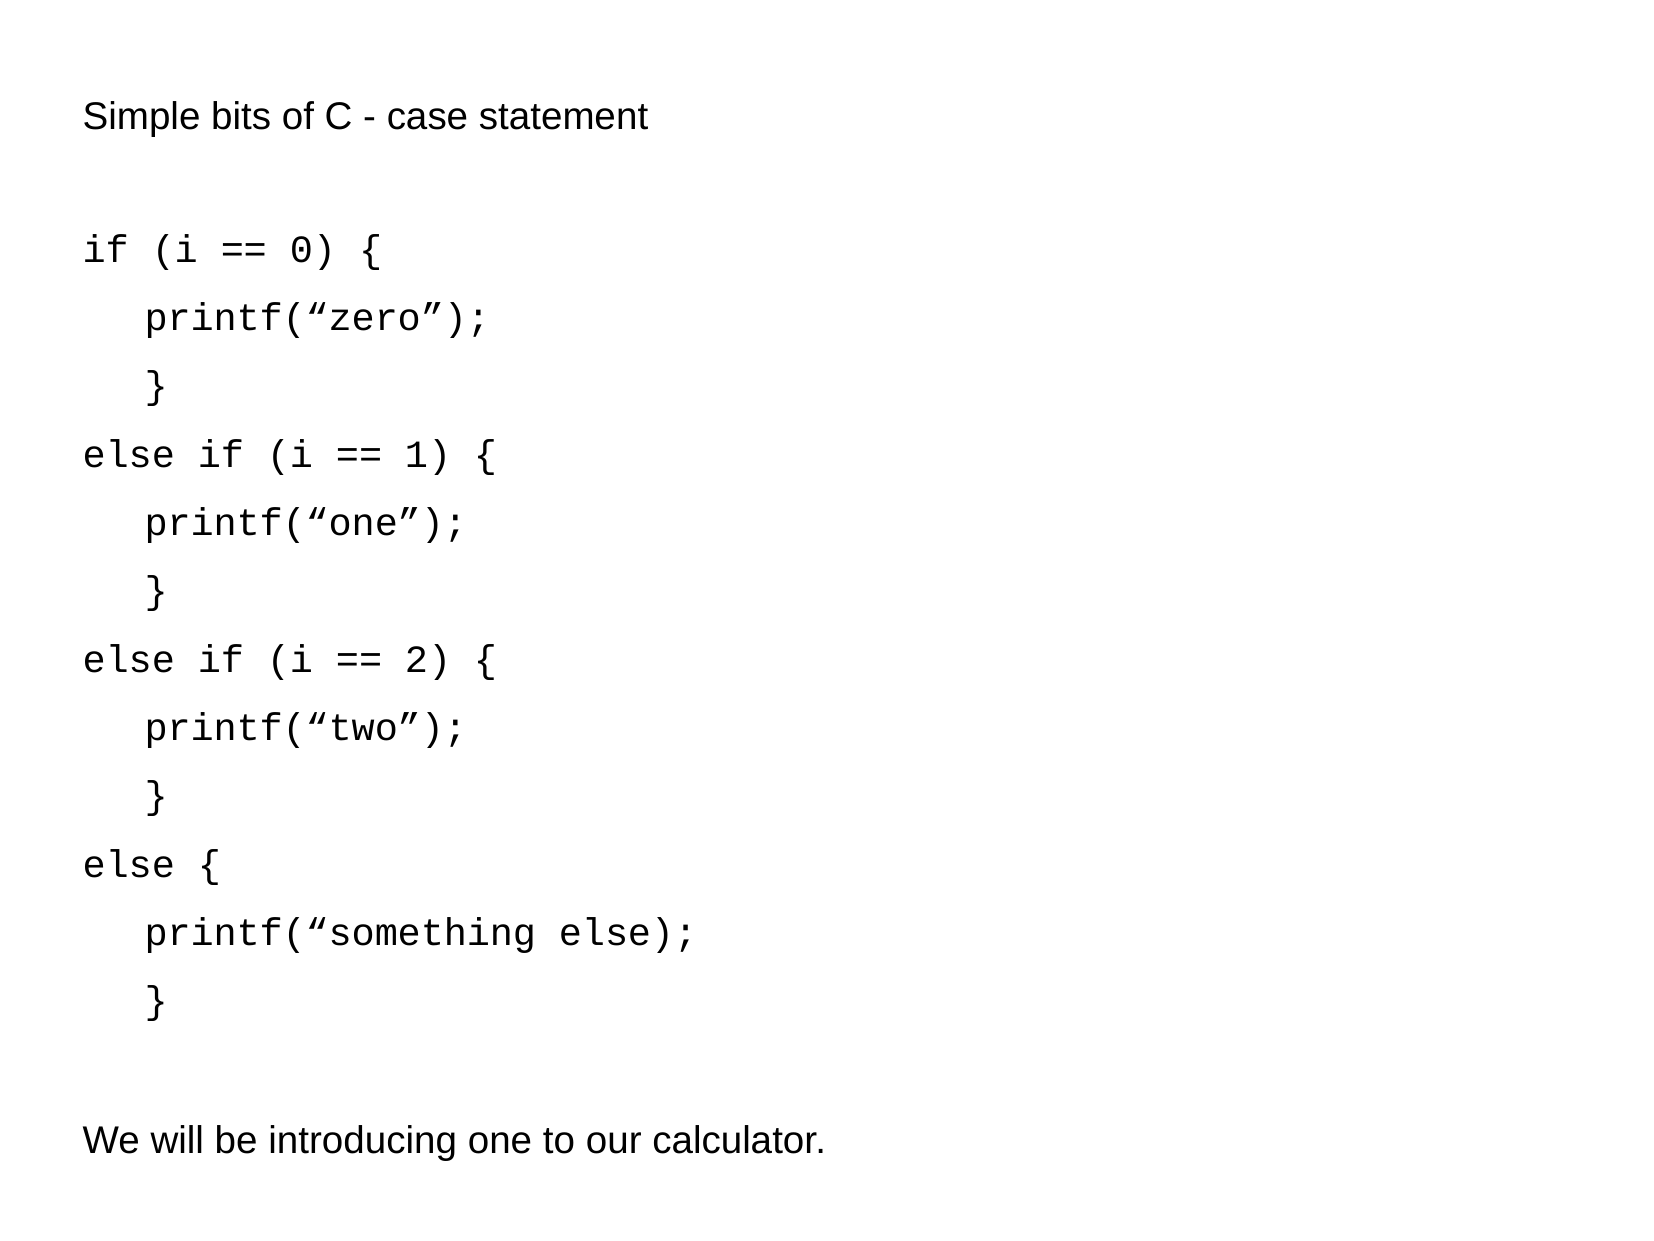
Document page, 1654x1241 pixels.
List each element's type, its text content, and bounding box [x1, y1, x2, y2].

list Simple bits of C - case statement if (i == 0) { printf(“zero”); } else if (i == 1) { printf(“one”); } else if (i == 2) { printf(“two”); } else { printf(“something else); } We will be introducing one to our calculator. [82, 94, 1571, 1170]
